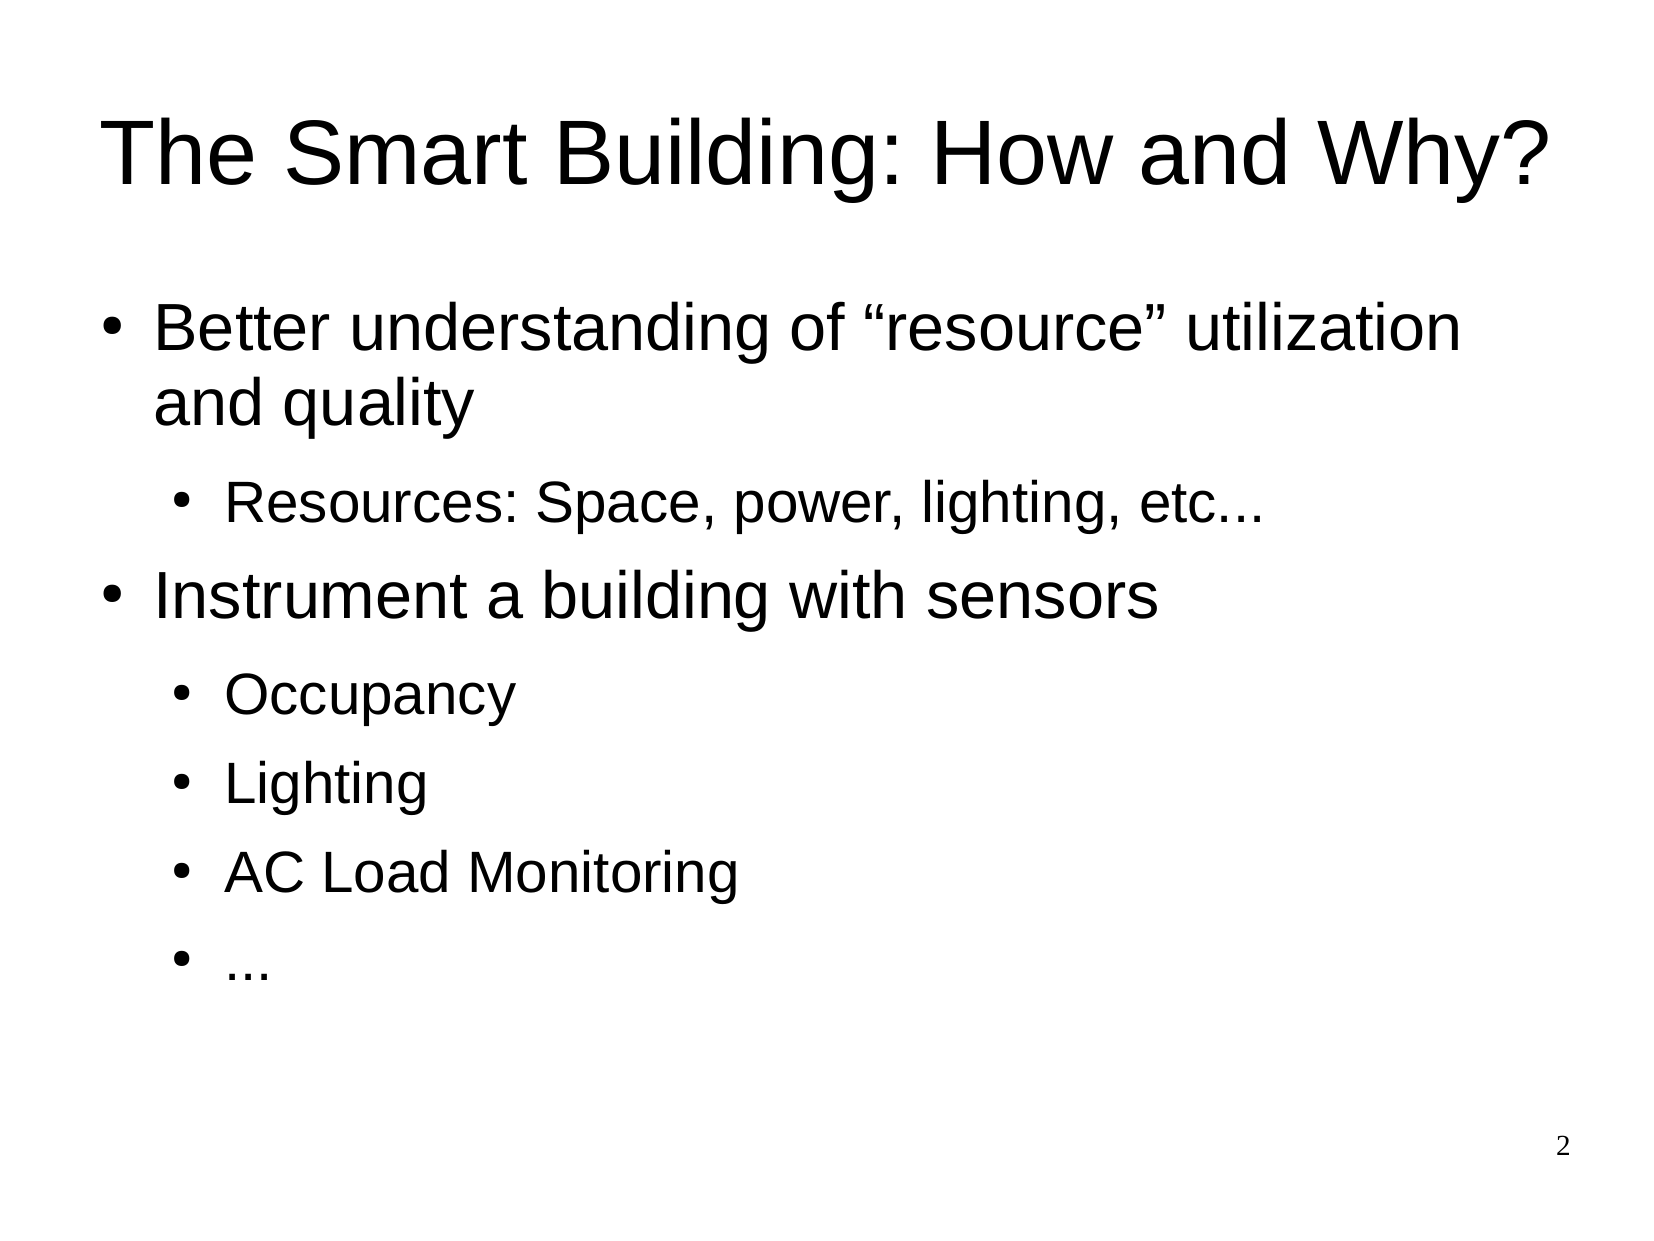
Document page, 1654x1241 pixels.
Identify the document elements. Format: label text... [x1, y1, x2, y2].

list Better understanding of “resource” utilization and quality Resources: Space, power, lighting, etc... Instrument a building with sensors Occupancy Lighting AC Load Monitoring ... [82, 290, 1571, 1109]
title The Smart Building: How and Why? [82, 49, 1571, 257]
